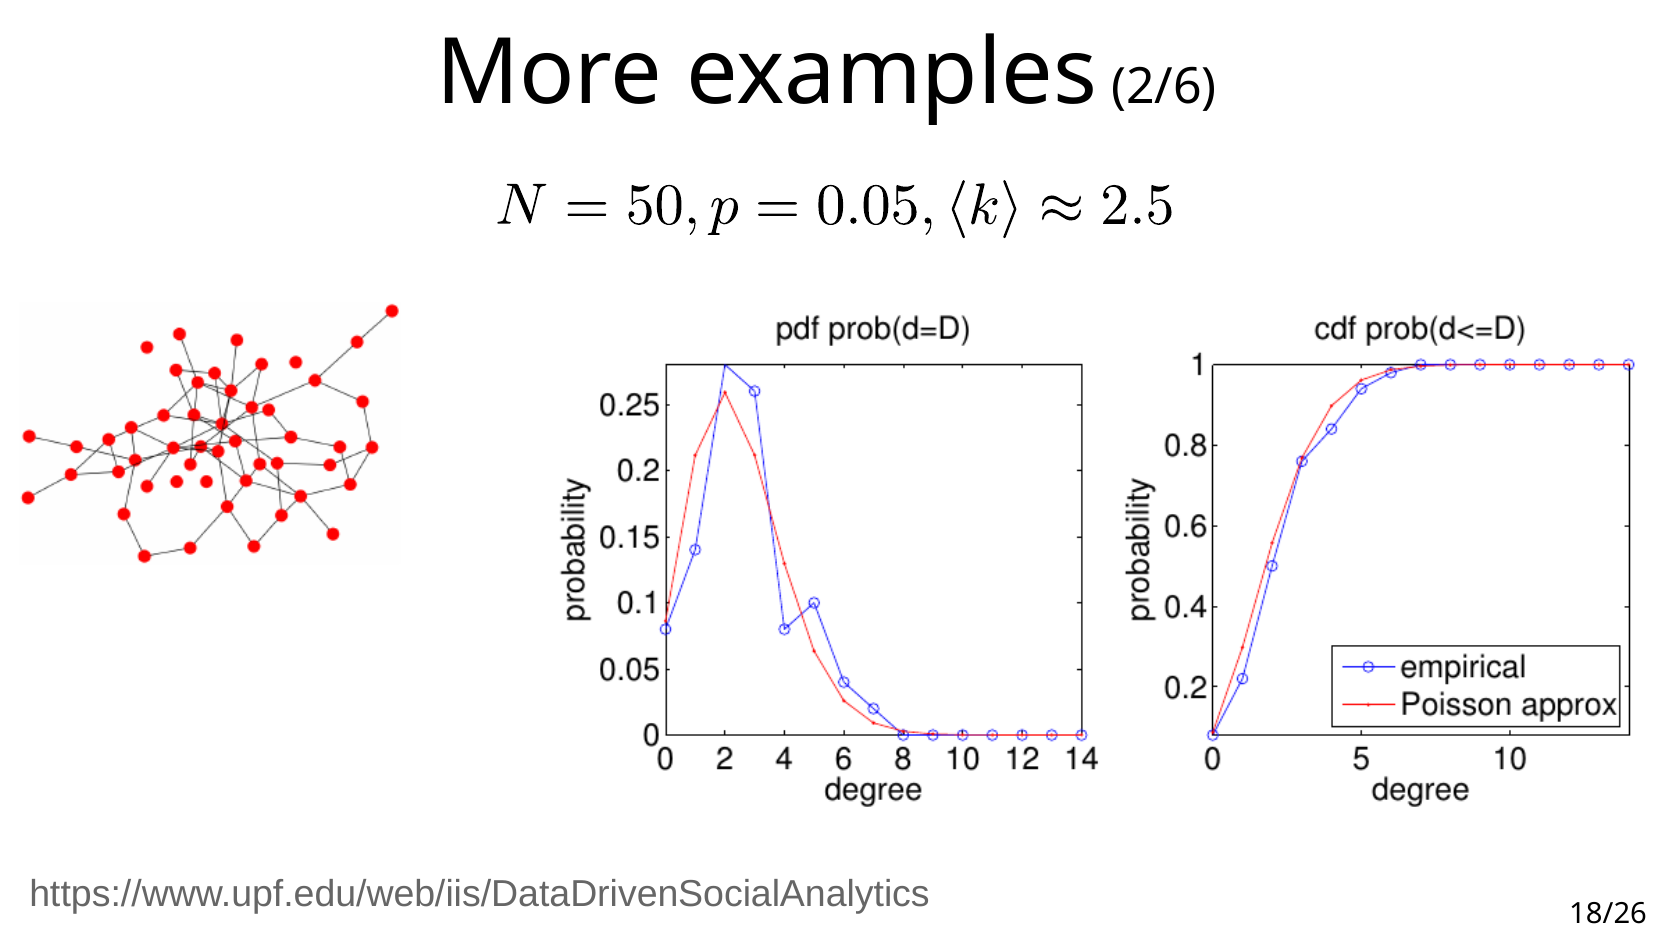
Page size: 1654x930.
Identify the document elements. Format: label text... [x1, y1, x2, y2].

title More examples (2/6) [82, 1, 1571, 135]
text_box https://www.upf.edu/web/iis/DataDrivenSocialAnalytics [14, 864, 1051, 922]
text_box [495, 180, 1175, 239]
picture [0, 268, 1653, 832]
